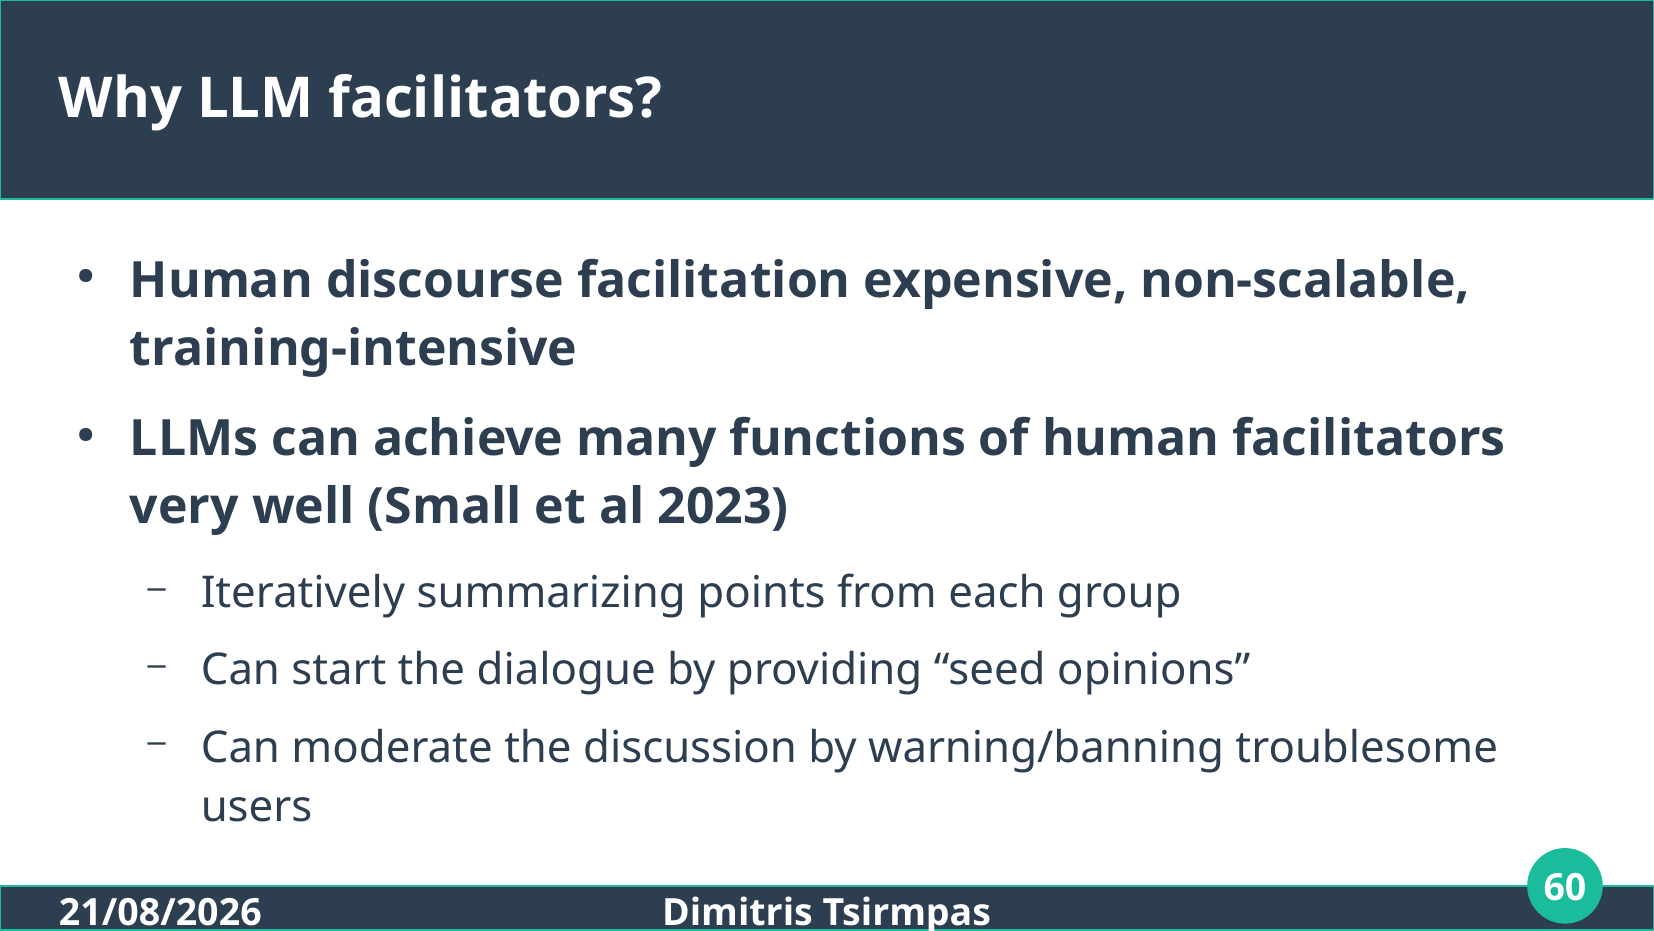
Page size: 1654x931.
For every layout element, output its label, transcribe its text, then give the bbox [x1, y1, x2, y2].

list Human discourse facilitation expensive, non-scalable, training-intensive LLMs can achieve many functions of human facilitators very well (Small et al 2023) Iteratively summarizing points from each group Can start the dialogue by providing “seed opinions” Can moderate the discussion by warning/banning troublesome users [59, 243, 1595, 864]
title Why LLM facilitators? [59, 37, 1595, 155]
